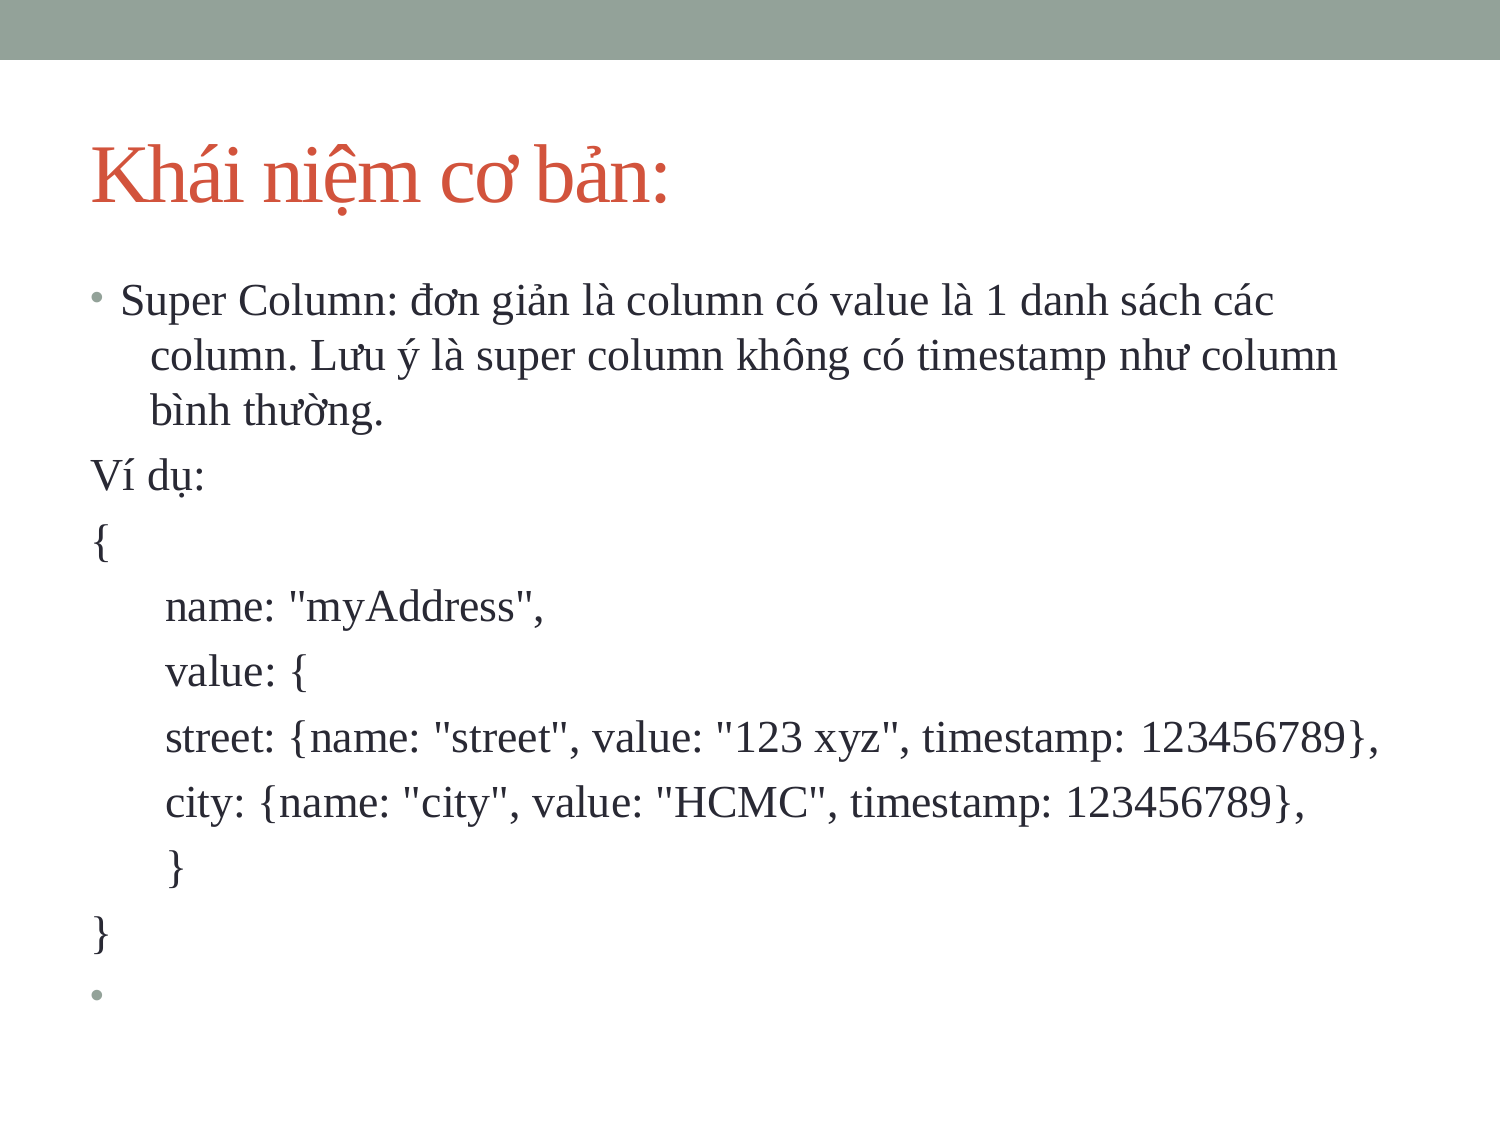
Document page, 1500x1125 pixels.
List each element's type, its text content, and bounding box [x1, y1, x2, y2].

title Khái niệm cơ bản: [75, 87, 1426, 251]
list Super Column: đơn giản là column có value là 1 danh sách các column. Lưu ý là super column không có timestamp như column bình thường. Ví dụ: { name: "myAddress", value: { street: {name: "street", value: "123 xyz", timestamp: 123456789}, city: {name: "city", value: "HCMC", timestamp: 123456789}, } } [75, 262, 1426, 1063]
